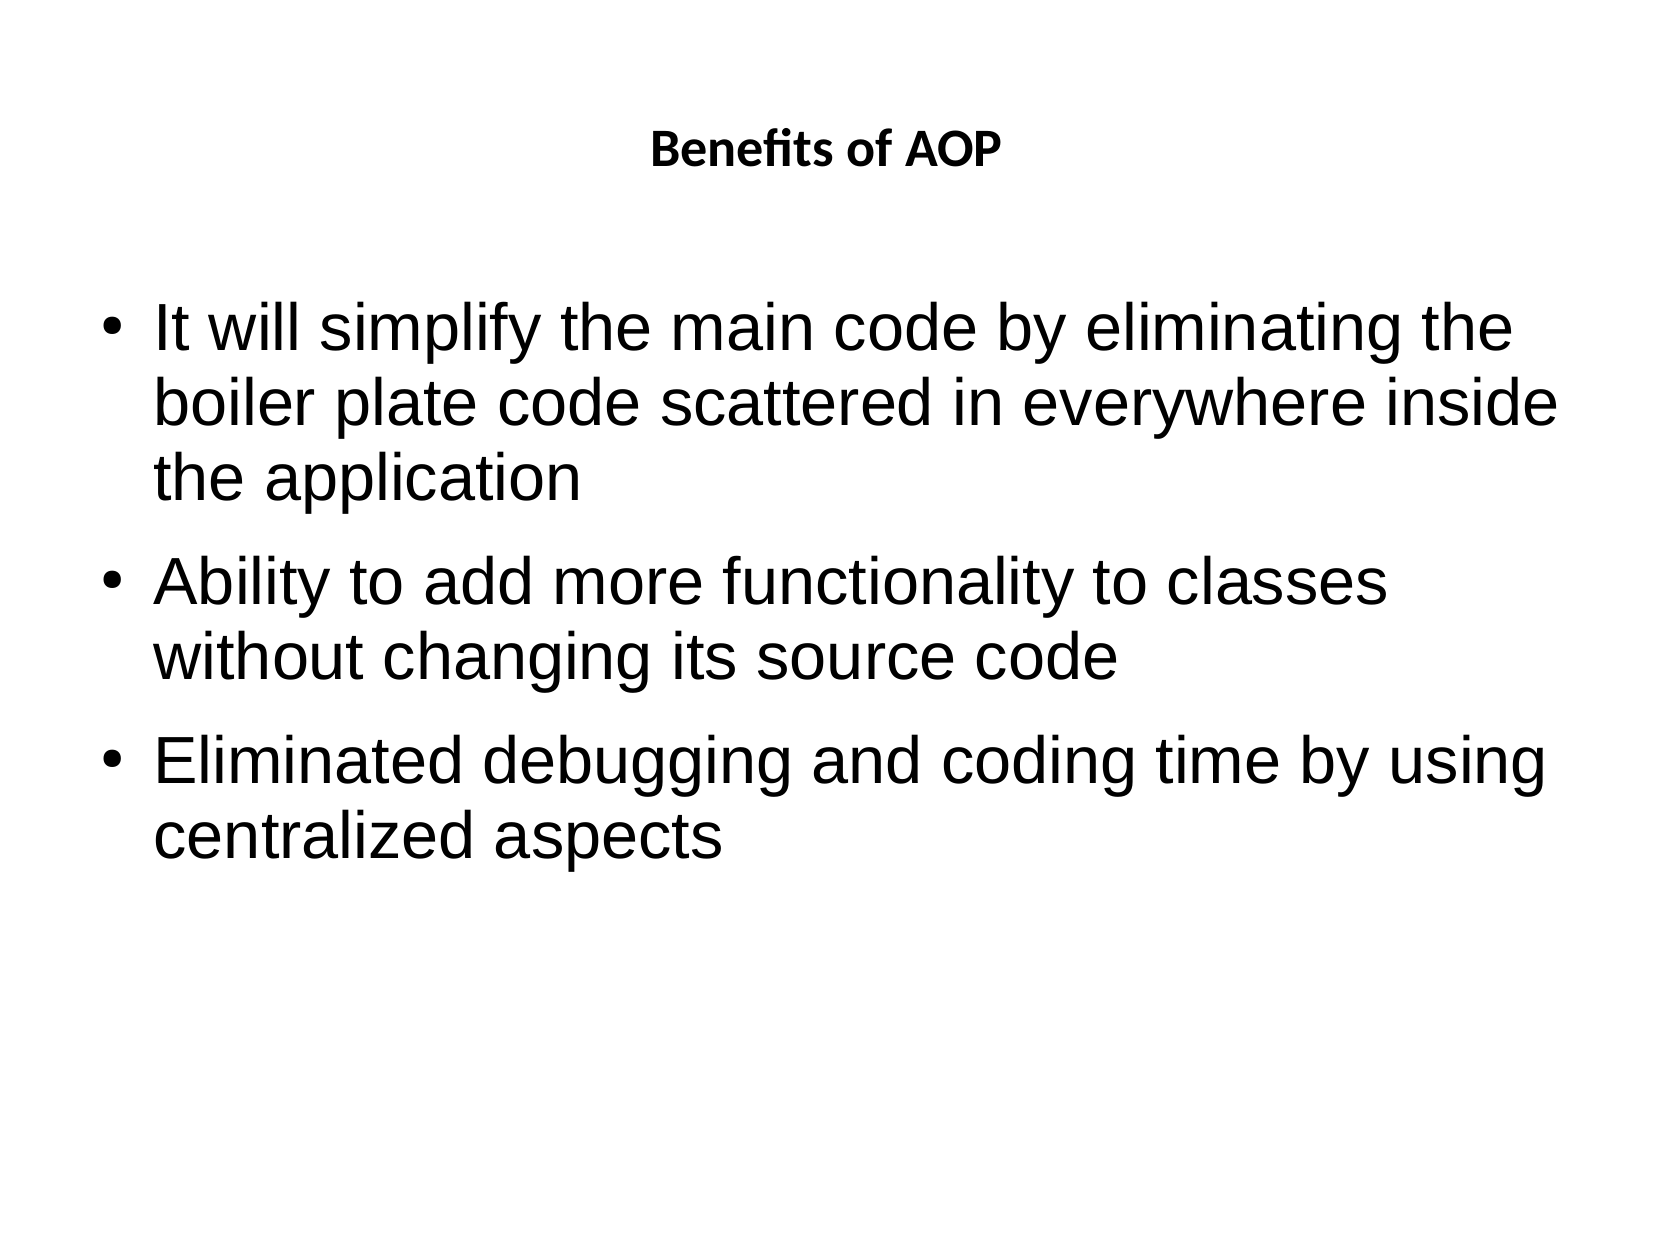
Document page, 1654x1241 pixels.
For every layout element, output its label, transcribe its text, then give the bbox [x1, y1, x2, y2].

title Benefits of AOP [82, 49, 1571, 257]
list It will simplify the main code by eliminating the boiler plate code scattered in everywhere inside the application Ability to add more functionality to classes without changing its source code Eliminated debugging and coding time by using centralized aspects [82, 290, 1571, 1153]
